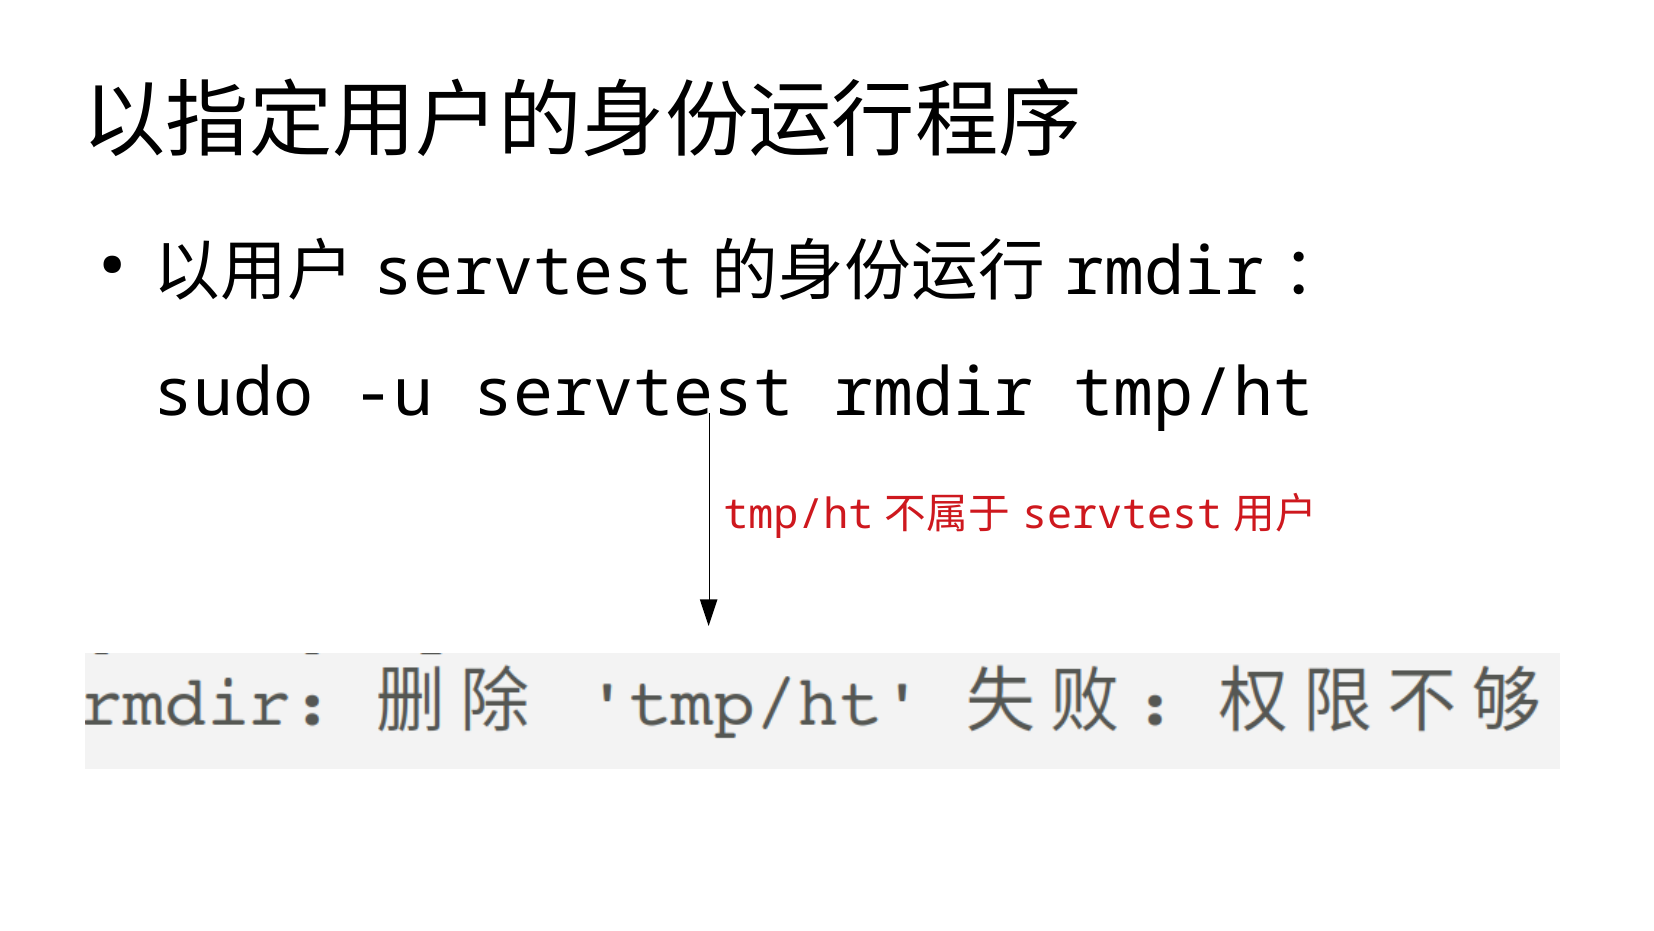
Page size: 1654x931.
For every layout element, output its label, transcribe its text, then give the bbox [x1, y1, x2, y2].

list 以用户servtest的身份运行rmdir： sudo -u servtest rmdir tmp/ht [82, 217, 1571, 758]
text_box tmp/ht不属于servtest用户 [708, 472, 1359, 536]
picture [85, 653, 1560, 769]
title 以指定用户的身份运行程序 [82, 37, 1571, 189]
